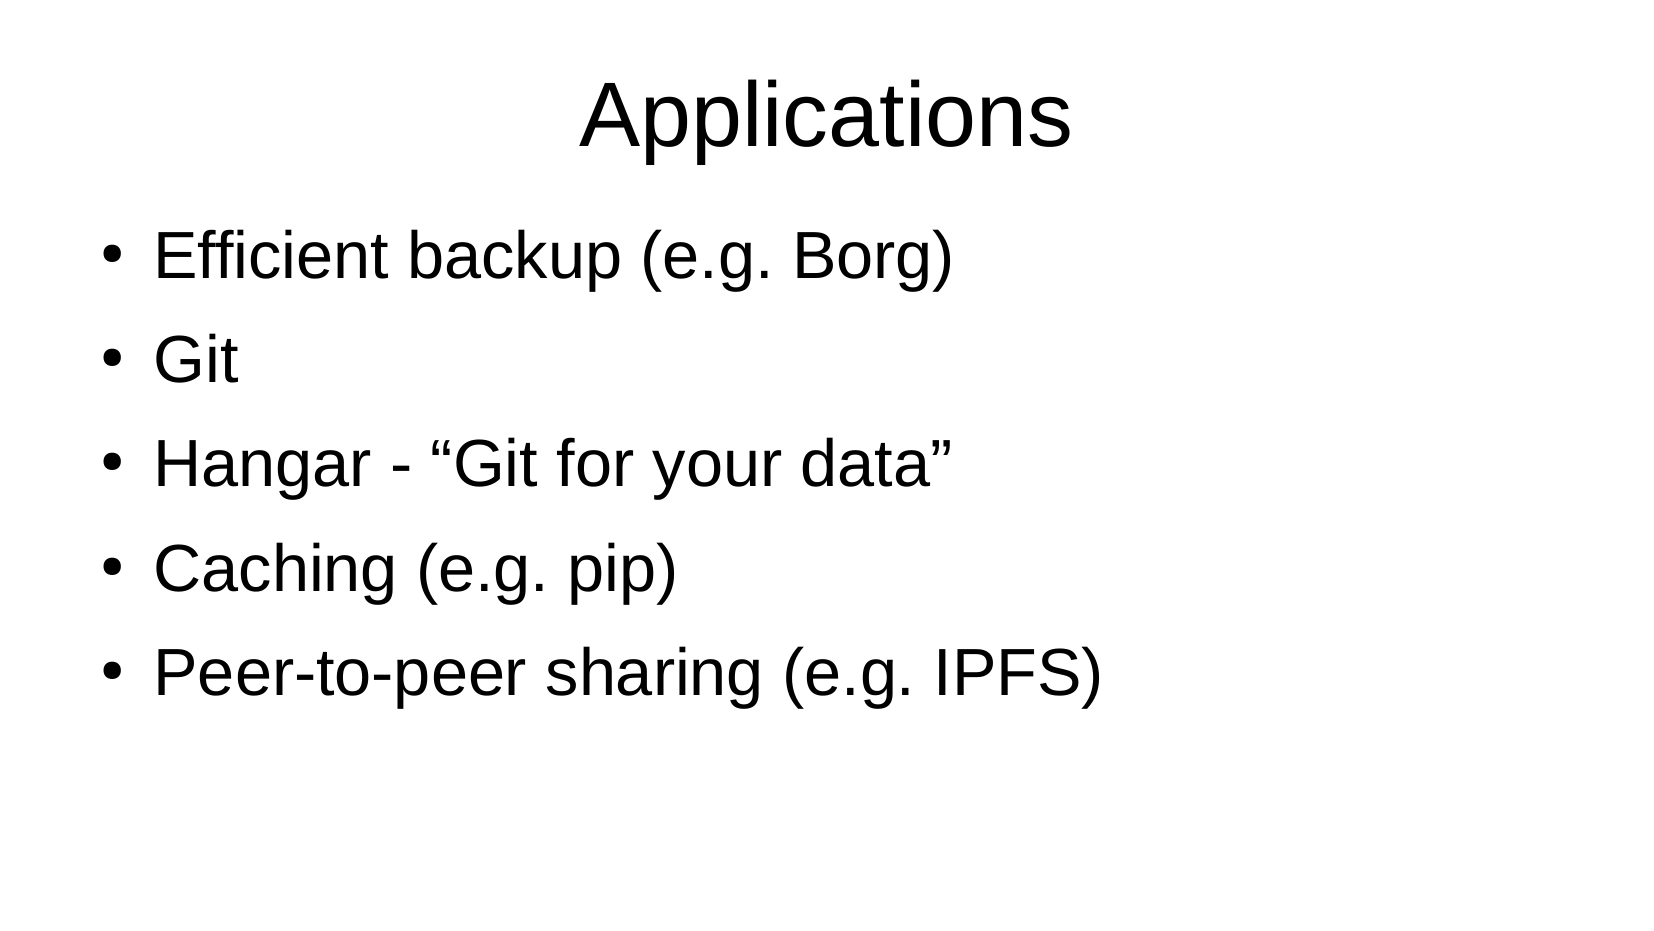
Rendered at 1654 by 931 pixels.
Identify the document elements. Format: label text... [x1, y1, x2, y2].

list Efficient backup (e.g. Borg) Git Hangar - “Git for your data” Caching (e.g. pip) Peer-to-peer sharing (e.g. IPFS) [82, 217, 1571, 758]
title Applications [82, 37, 1571, 193]
